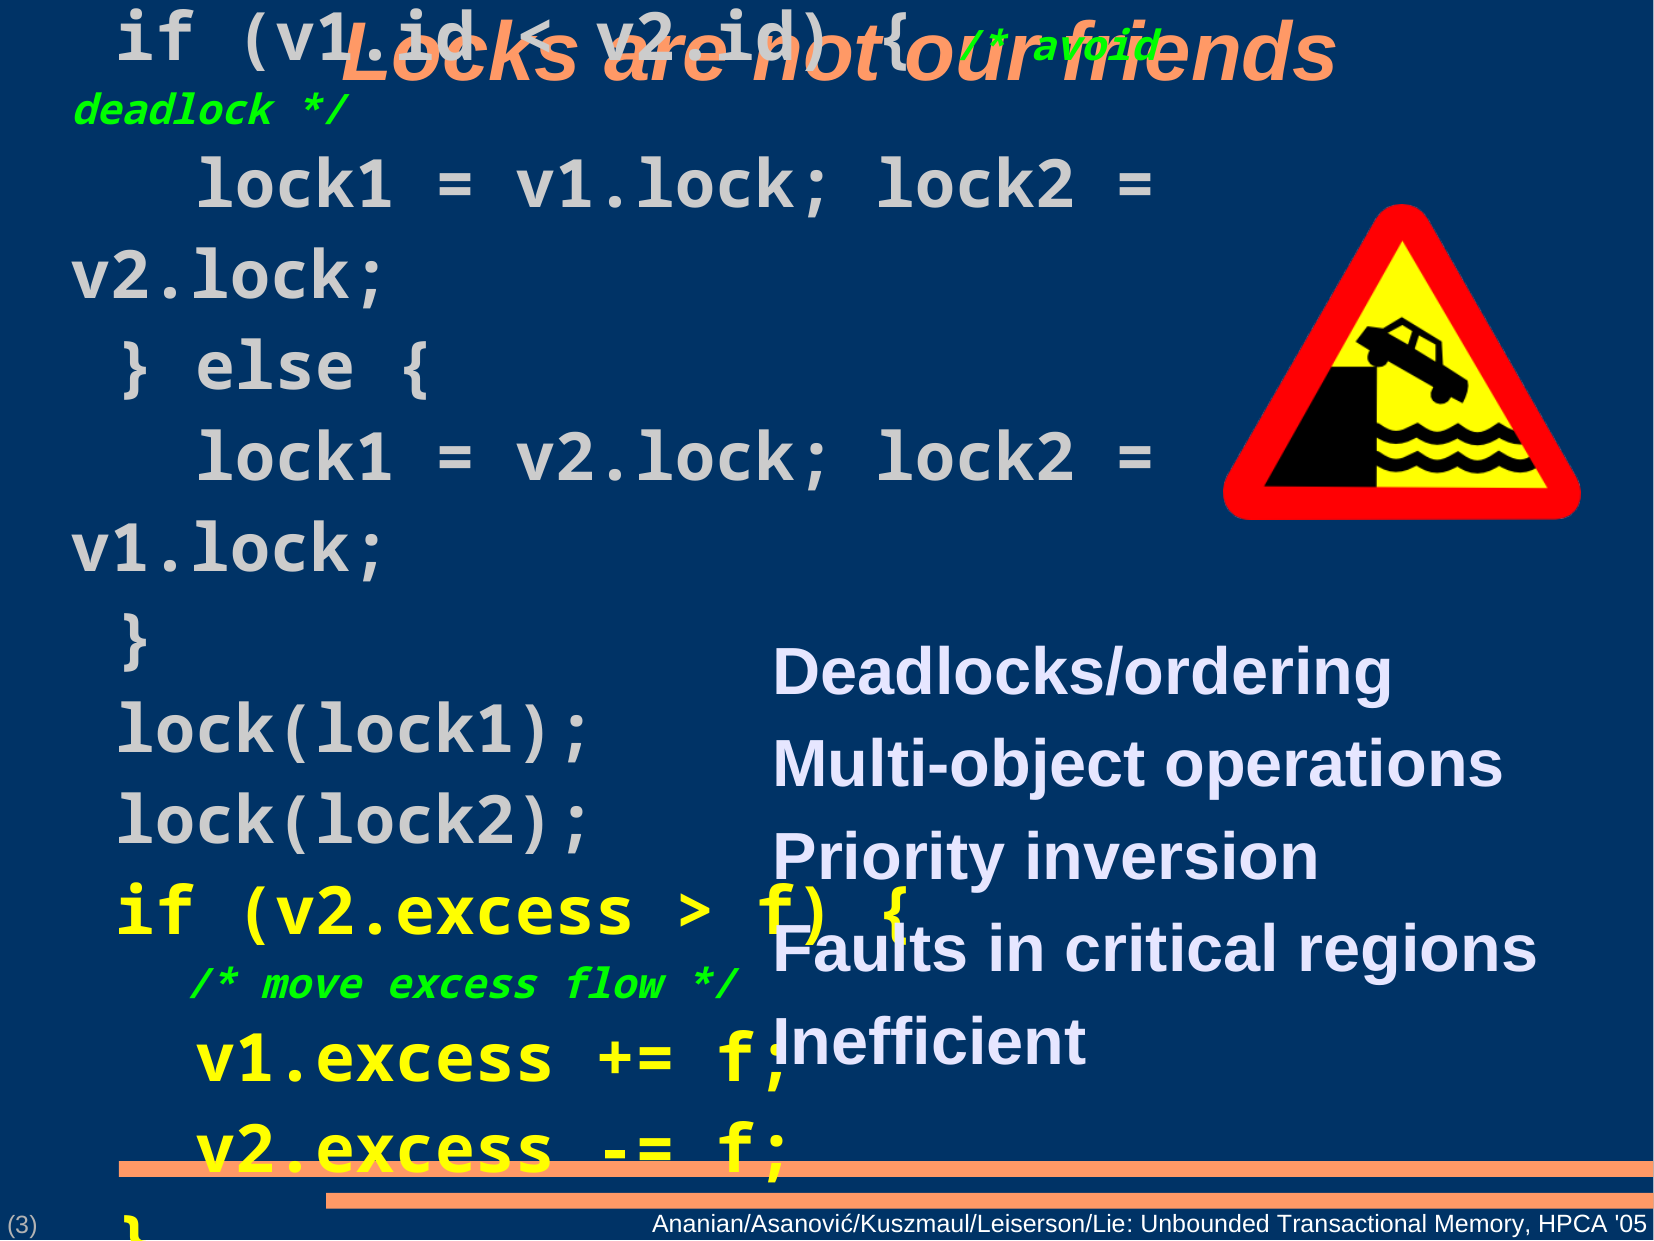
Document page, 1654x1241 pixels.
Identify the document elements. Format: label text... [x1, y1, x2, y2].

subtitle void pushFlow(Vertex v1, Vertex v2, double flow) { lock_t lock1, lock2; if (v1.id < v2.id) { /* avoid deadlock */ lock1 = v1.lock; lock2 = v2.lock; } else { lock1 = v2.lock; lock2 = v1.lock; } lock(lock1); lock(lock2); if (v2.excess > f) { /* move excess flow */ v1.excess += f; v2.excess -= f; } unlock(lock2); unlock(lock1); } [0, 85, 1374, 1186]
picture [1223, 204, 1581, 521]
list Deadlocks/ordering Multi-object operations Priority inversion Faults in critical regions Inefficient [754, 633, 1654, 1124]
title Locks are not our friends [51, 0, 1630, 105]
